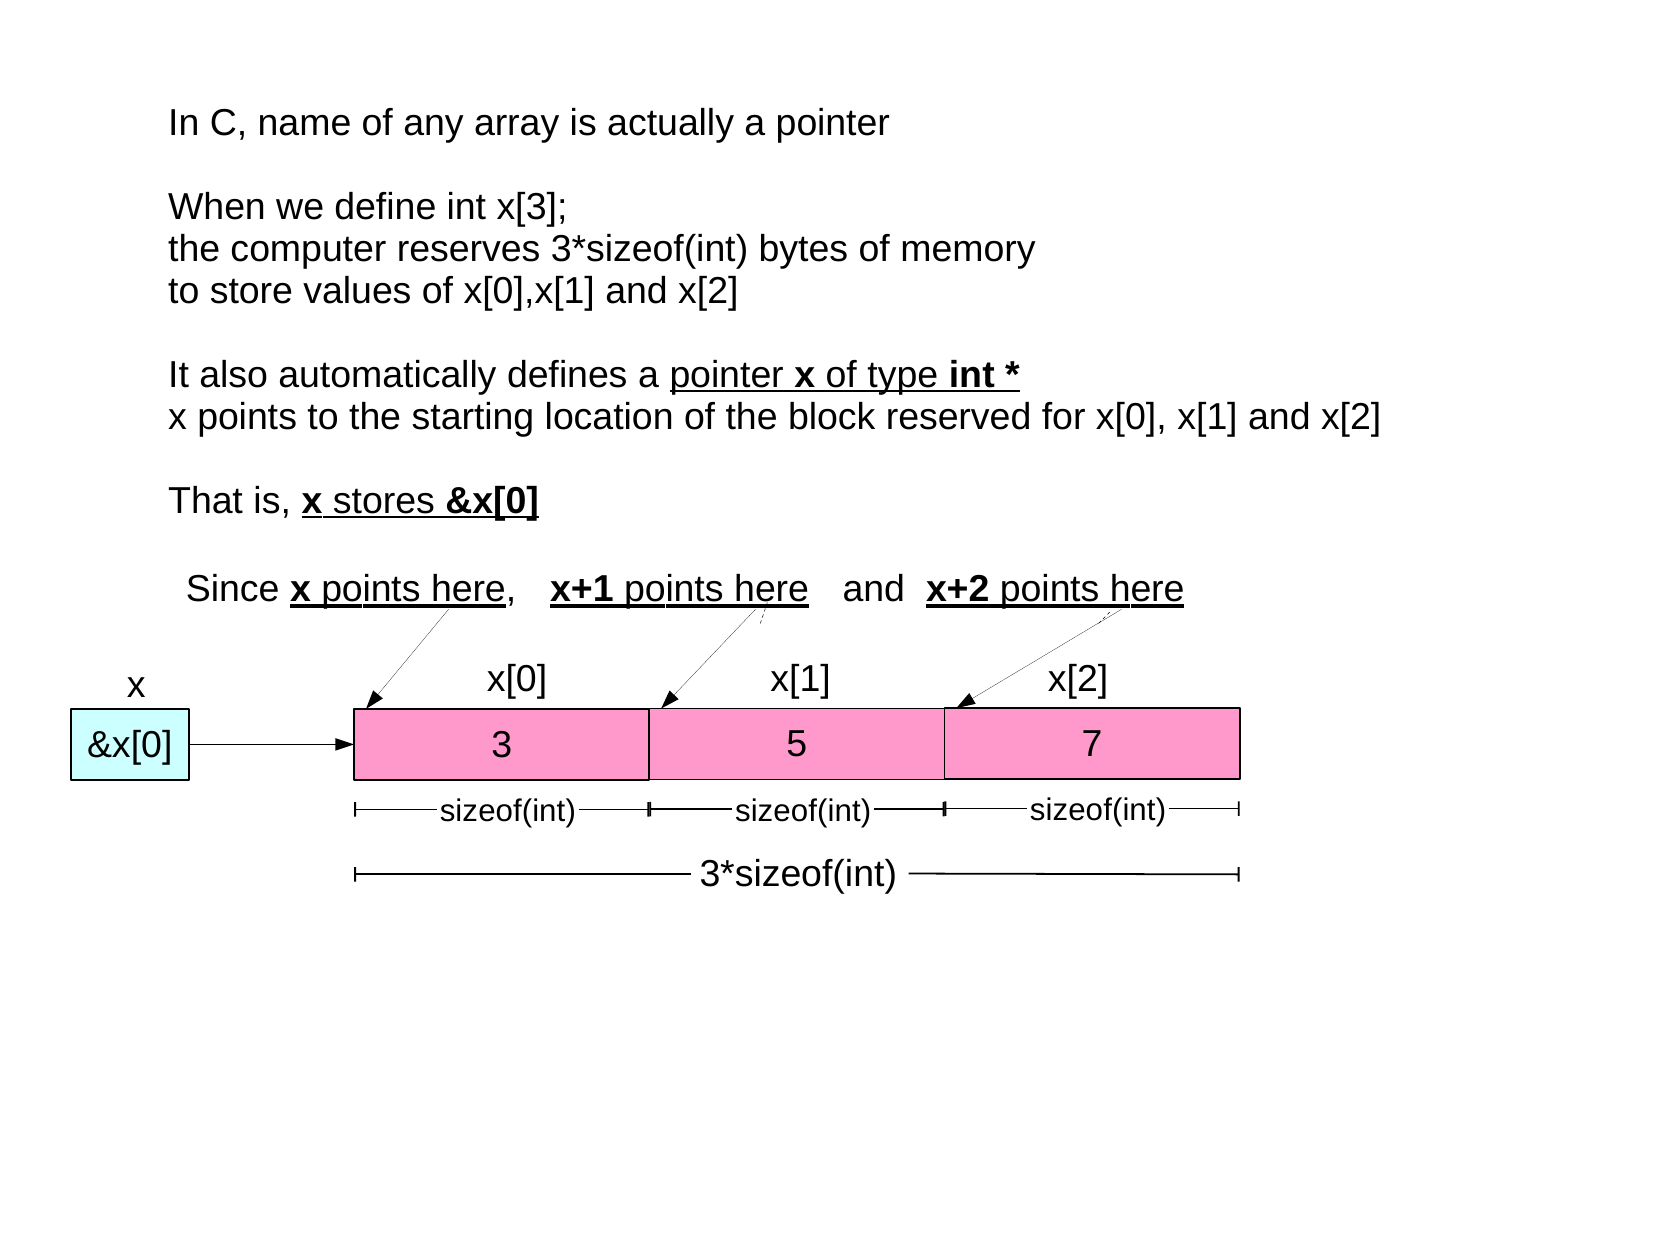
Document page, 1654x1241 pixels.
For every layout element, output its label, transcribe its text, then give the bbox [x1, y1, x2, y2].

text_box Since x points here, [183, 564, 521, 610]
text_box In C, name of any array is actually a pointer When we define int x[3]; the computer reserves 3*sizeof(int) bytes of memory to store values of x[0],x[1] and x[2] It also automatically defines a pointer x of type int * x points to the starting location of the block reserved for x[0], x[1] and x[2] That is, x stores &x[0] [153, 94, 1417, 530]
text_box sizeof(int) [425, 785, 592, 836]
text_box 7 [944, 708, 1240, 779]
text_box x[1] [755, 649, 846, 707]
text_box and x+2 points here [840, 564, 1190, 610]
text_box sizeof(int) [720, 785, 887, 836]
text_box x [112, 655, 161, 713]
text_box sizeof(int) [1015, 784, 1182, 836]
text_box x[2] [1033, 649, 1124, 707]
text_box x[2] [1033, 649, 1053, 661]
text_box x[0] [472, 649, 563, 707]
text_box x+1 points here [548, 564, 814, 610]
text_box 5 [649, 708, 945, 780]
text_box 3*sizeof(int) [684, 844, 912, 902]
text_box &x[0] [70, 708, 189, 780]
text_box 3 [354, 708, 649, 780]
